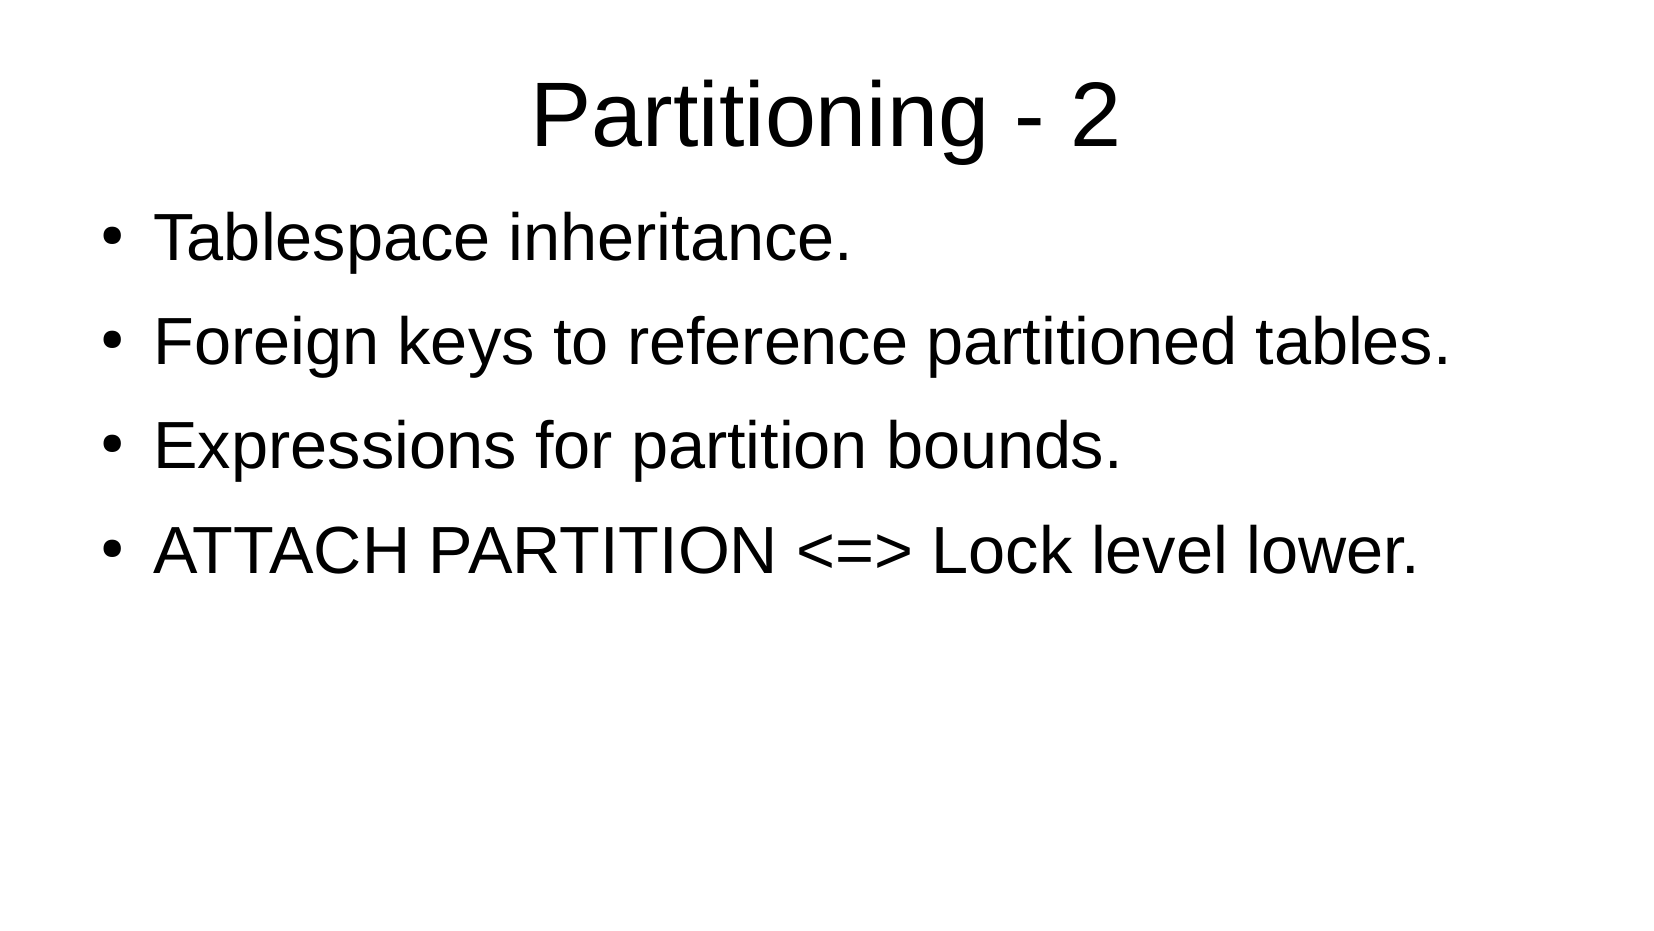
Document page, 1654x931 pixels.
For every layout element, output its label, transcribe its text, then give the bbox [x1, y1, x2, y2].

title Partitioning - 2 [82, 37, 1571, 193]
list Tablespace inheritance. Foreign keys to reference partitioned tables. Expressions for partition bounds. ATTACH PARTITION <=> Lock level lower. [82, 199, 1571, 740]
